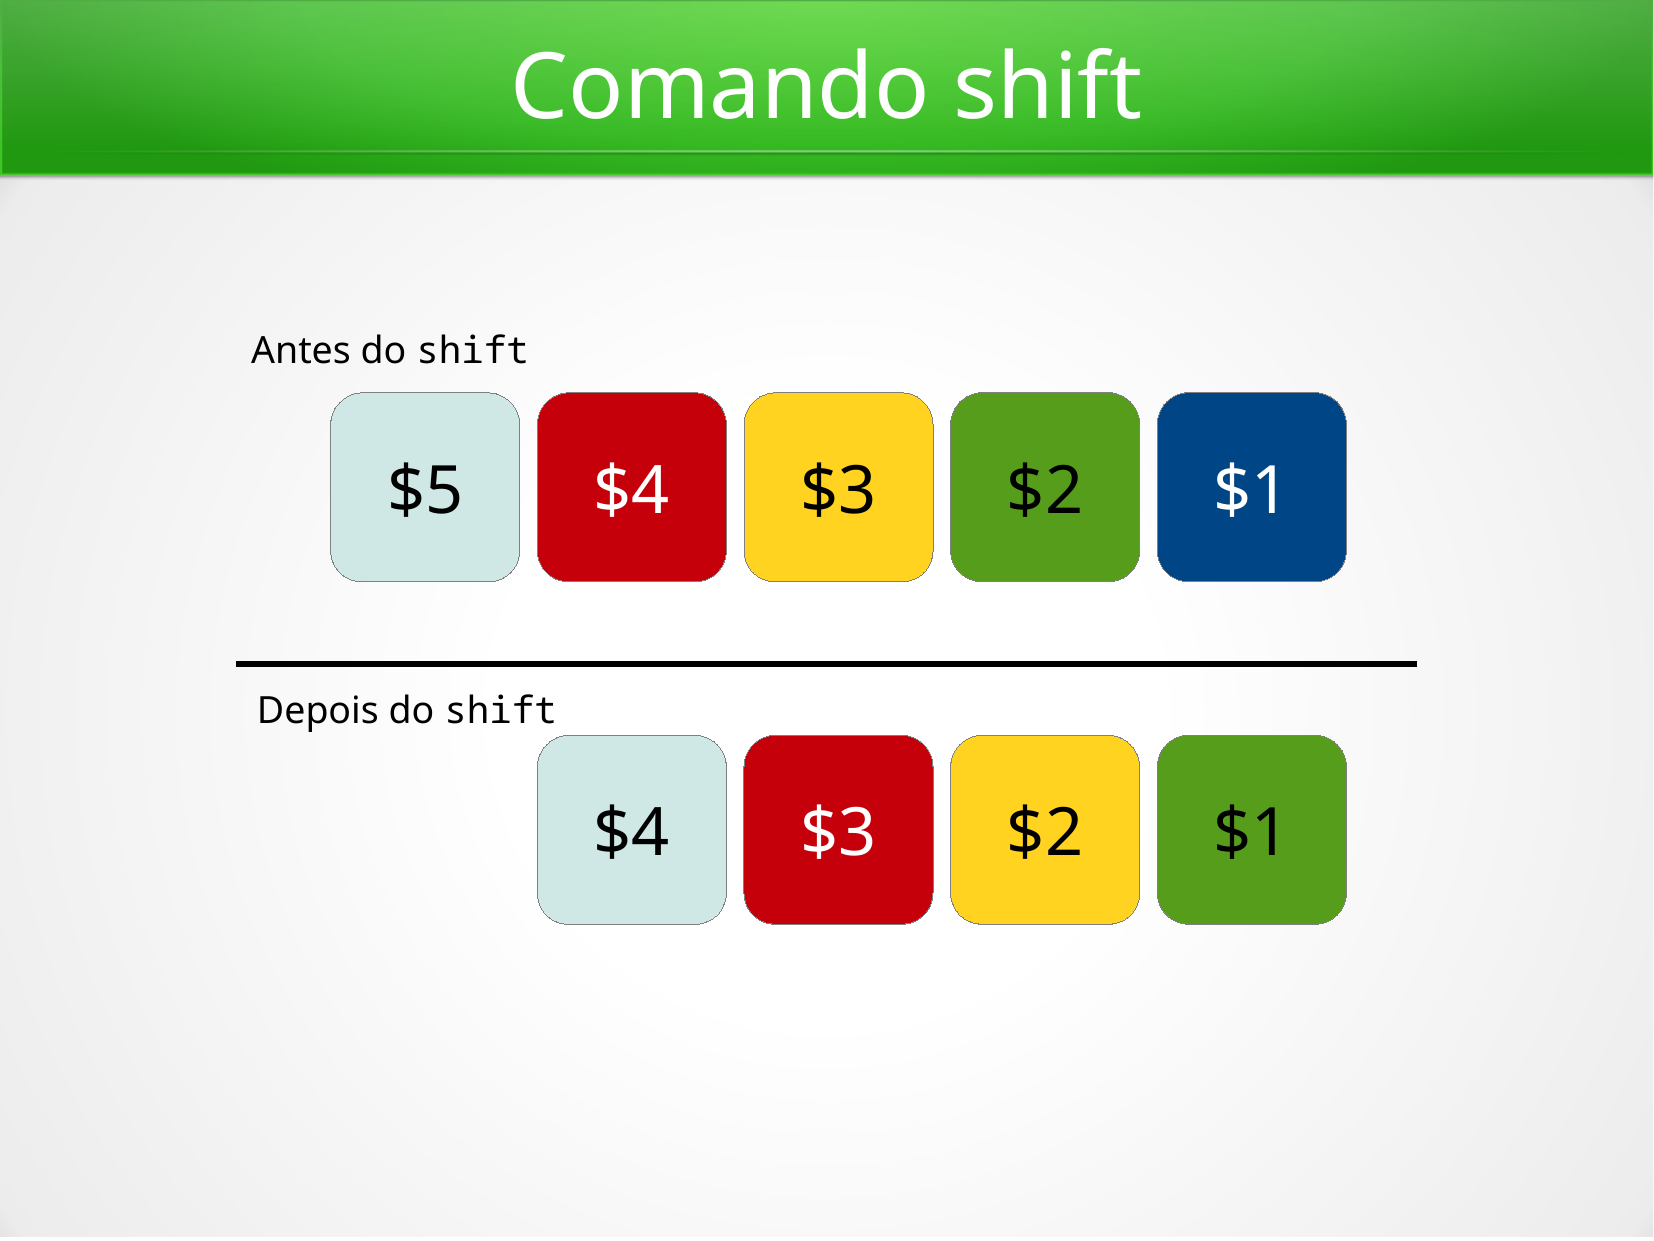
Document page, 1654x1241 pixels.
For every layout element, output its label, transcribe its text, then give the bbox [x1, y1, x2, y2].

text_box $4 [537, 392, 727, 582]
text_box $4 [537, 735, 727, 925]
text_box $1 [1157, 735, 1347, 925]
text_box $3 [743, 735, 934, 925]
text_box $2 [950, 392, 1140, 582]
text_box Depois do shift [242, 676, 546, 734]
text_box $1 [1157, 392, 1347, 582]
title Comando shift [82, 11, 1571, 154]
text_box Antes do shift [236, 315, 521, 373]
text_box $3 [744, 392, 934, 582]
text_box $2 [950, 735, 1140, 925]
picture [0, 0, 1654, 1237]
text_box $5 [330, 392, 520, 582]
